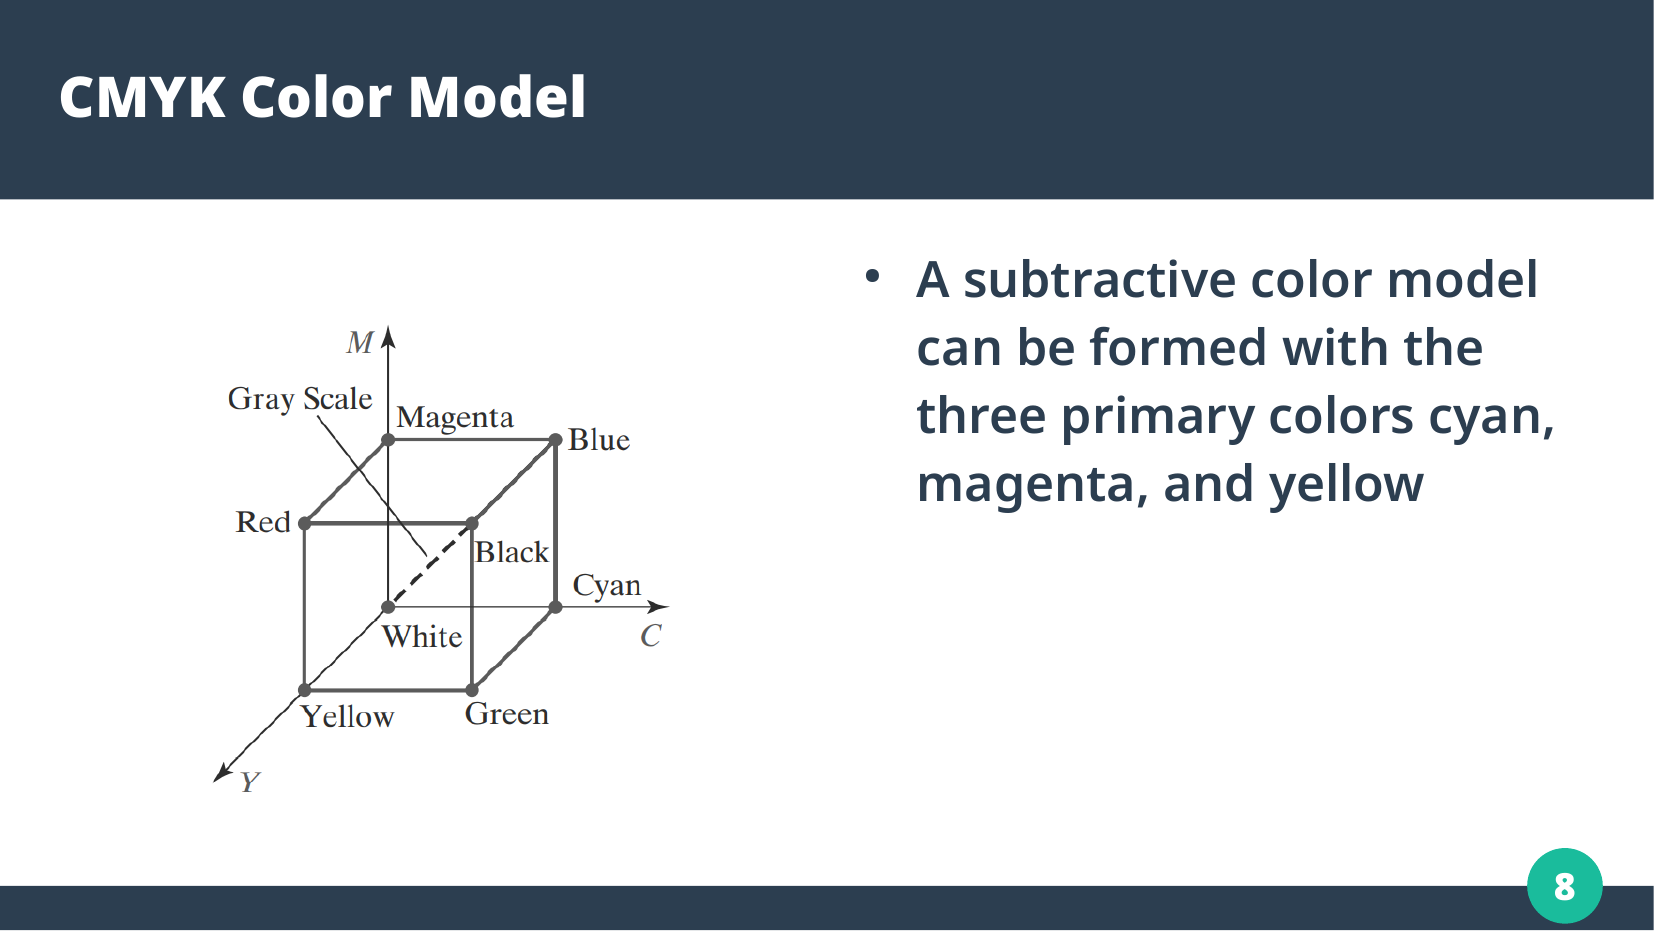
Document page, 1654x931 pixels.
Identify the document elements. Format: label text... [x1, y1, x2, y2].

title CMYK Color Model [59, 37, 1595, 155]
list A subtractive color model can be formed with the three primary colors cyan, magenta, and yellow [845, 243, 1596, 864]
picture [138, 243, 730, 864]
